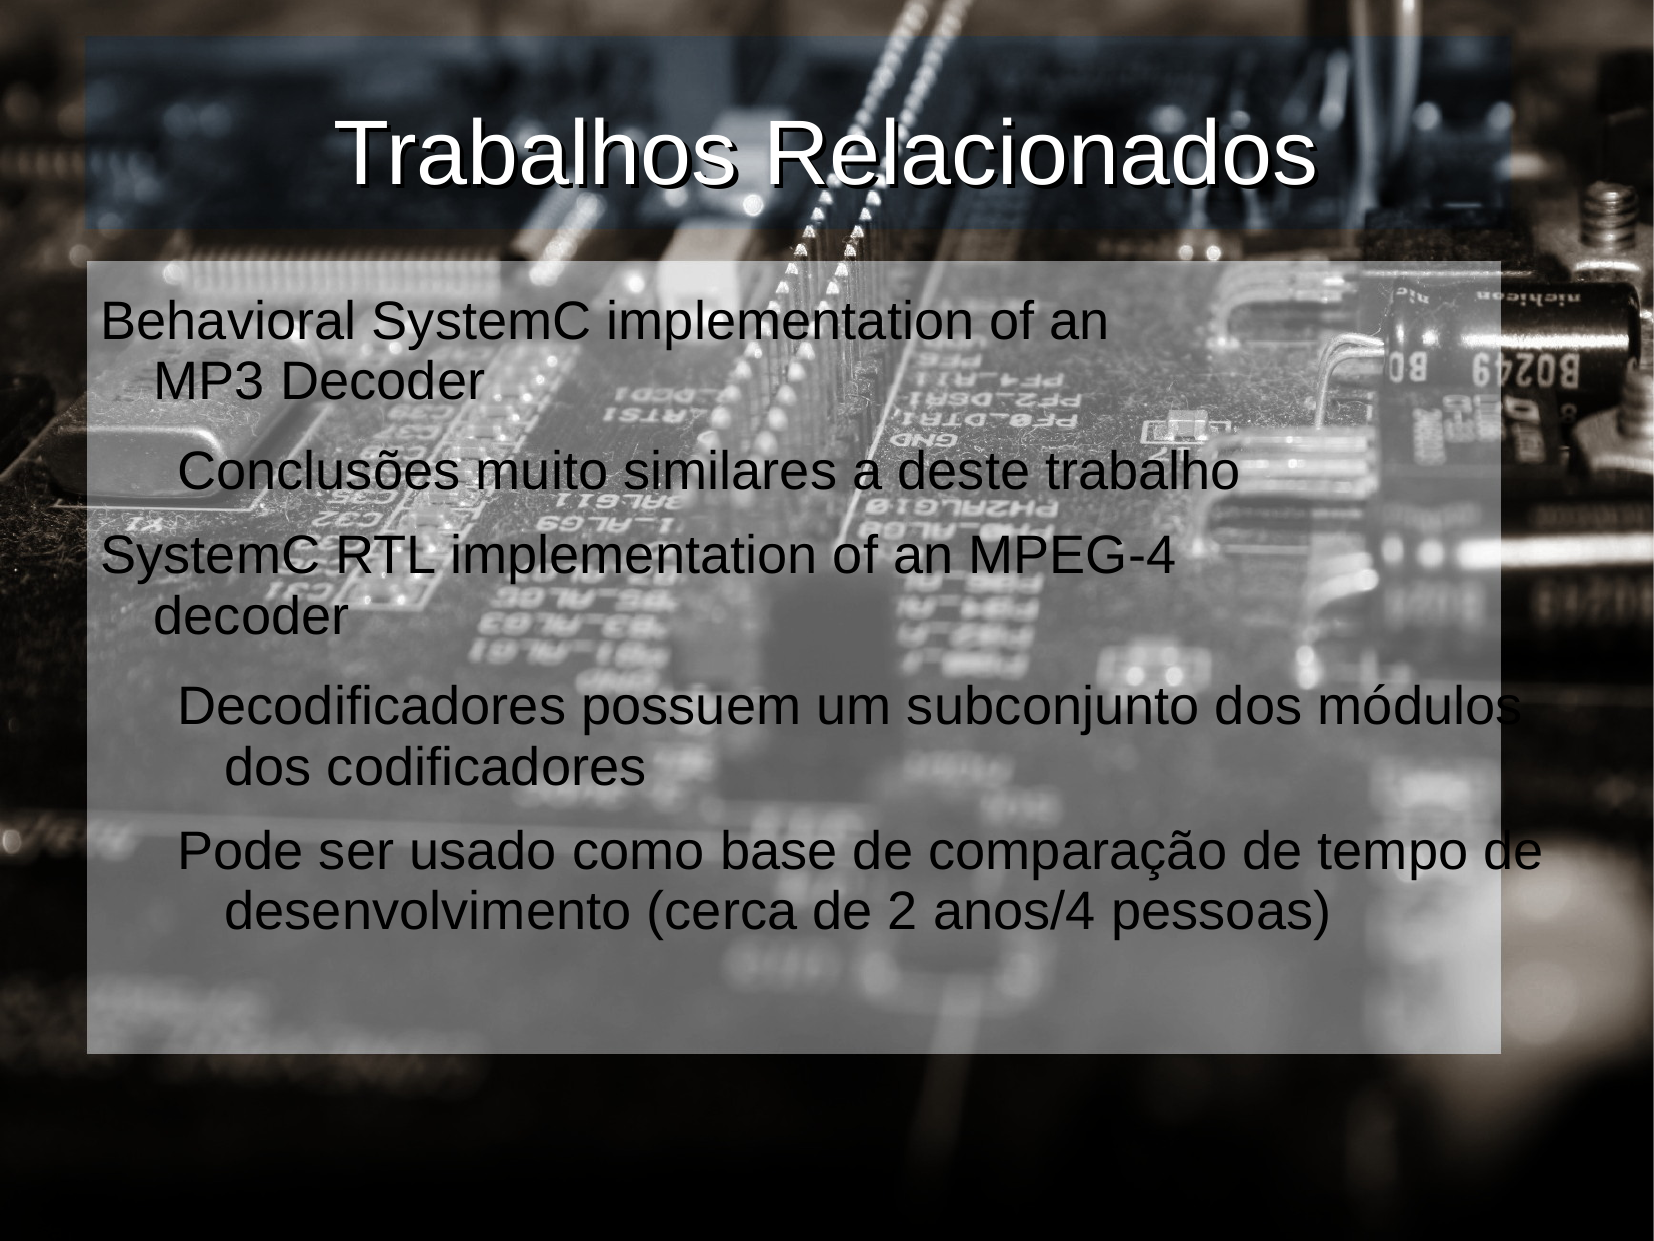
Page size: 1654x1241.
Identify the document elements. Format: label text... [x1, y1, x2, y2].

list Behavioral SystemC implementation of an MP3 Decoder Conclusões muito similares a deste trabalho SystemC RTL implementation of an MPEG-4 decoder Decodificadores possuem um subconjunto dos módulos dos codificadores Pode ser usado como base de comparação de tempo de desenvolvimento (cerca de 2 anos/4 pessoas) [82, 290, 1571, 1094]
picture [0, 0, 1654, 1241]
title Trabalhos Relacionados [82, 56, 1571, 250]
